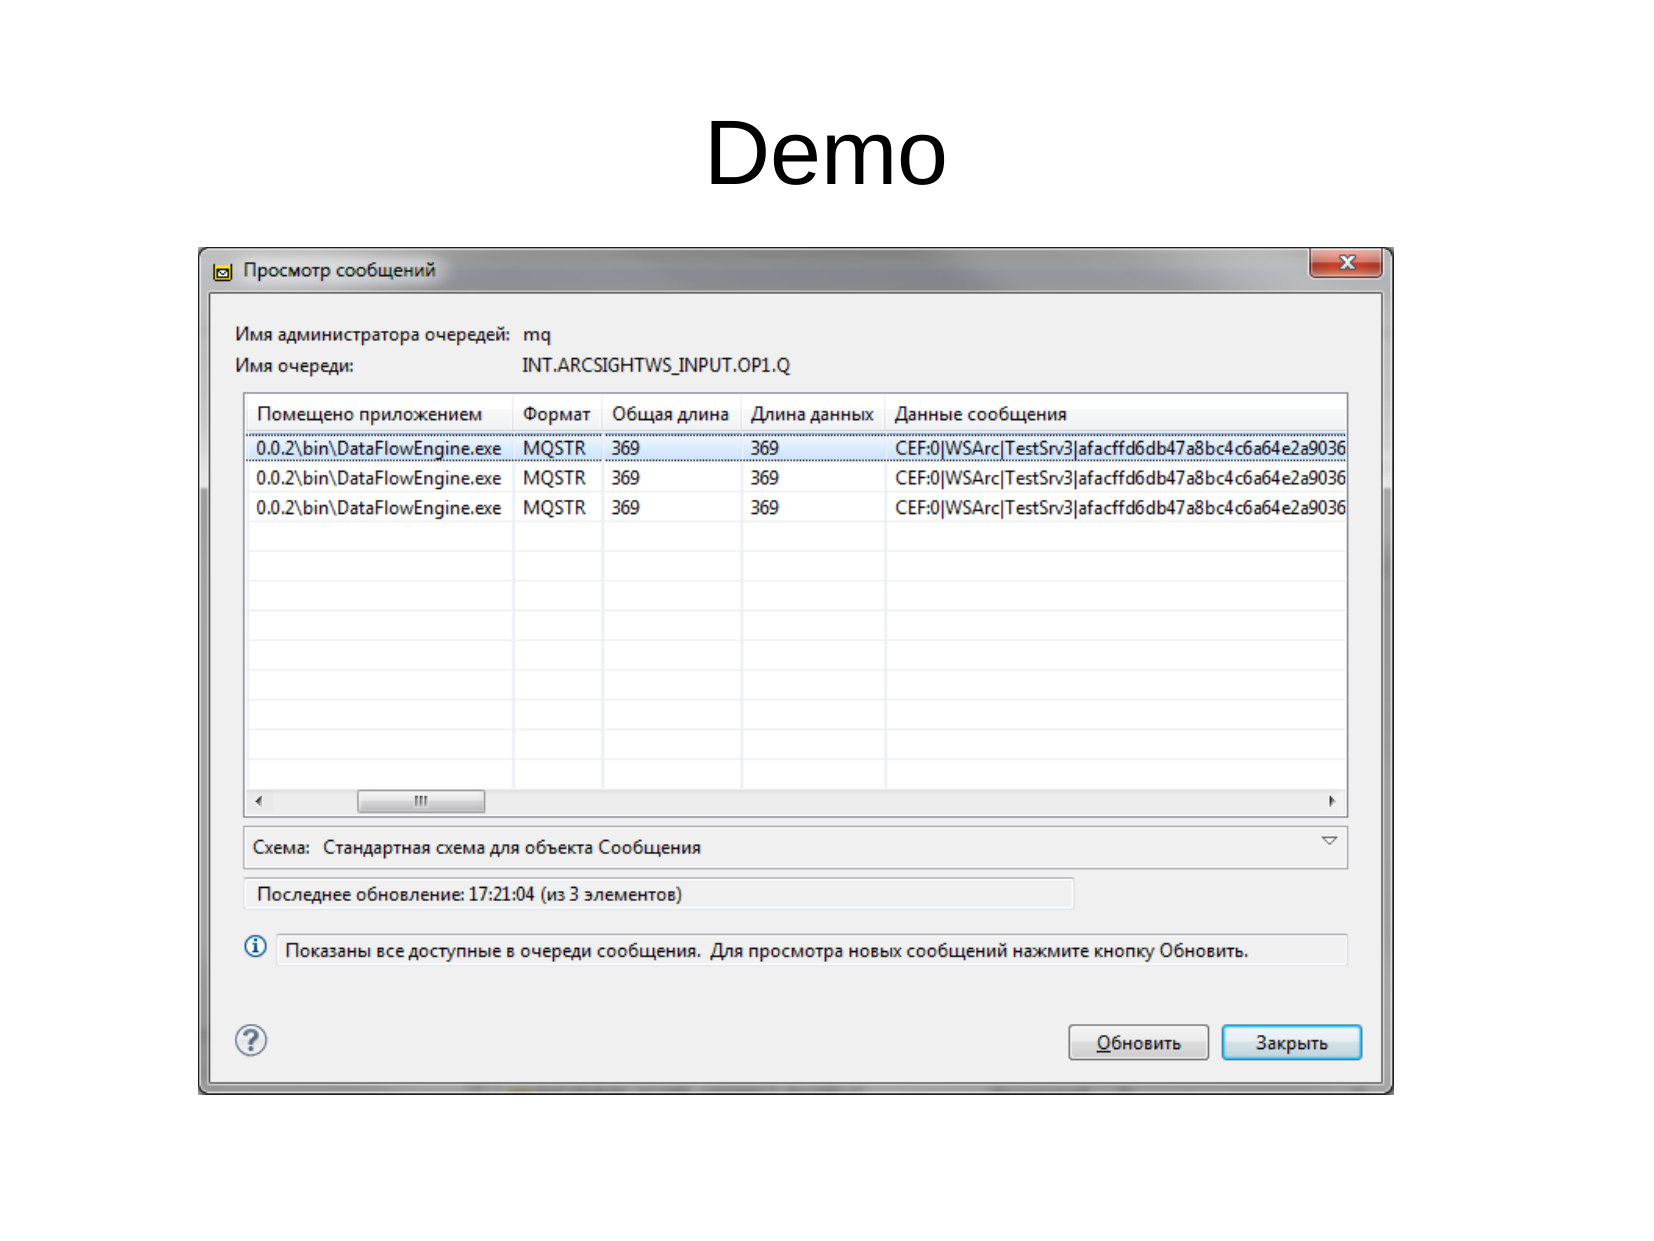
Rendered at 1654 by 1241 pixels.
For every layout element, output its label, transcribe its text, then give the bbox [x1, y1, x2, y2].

title Demo [82, 49, 1571, 257]
picture [198, 247, 1394, 1095]
